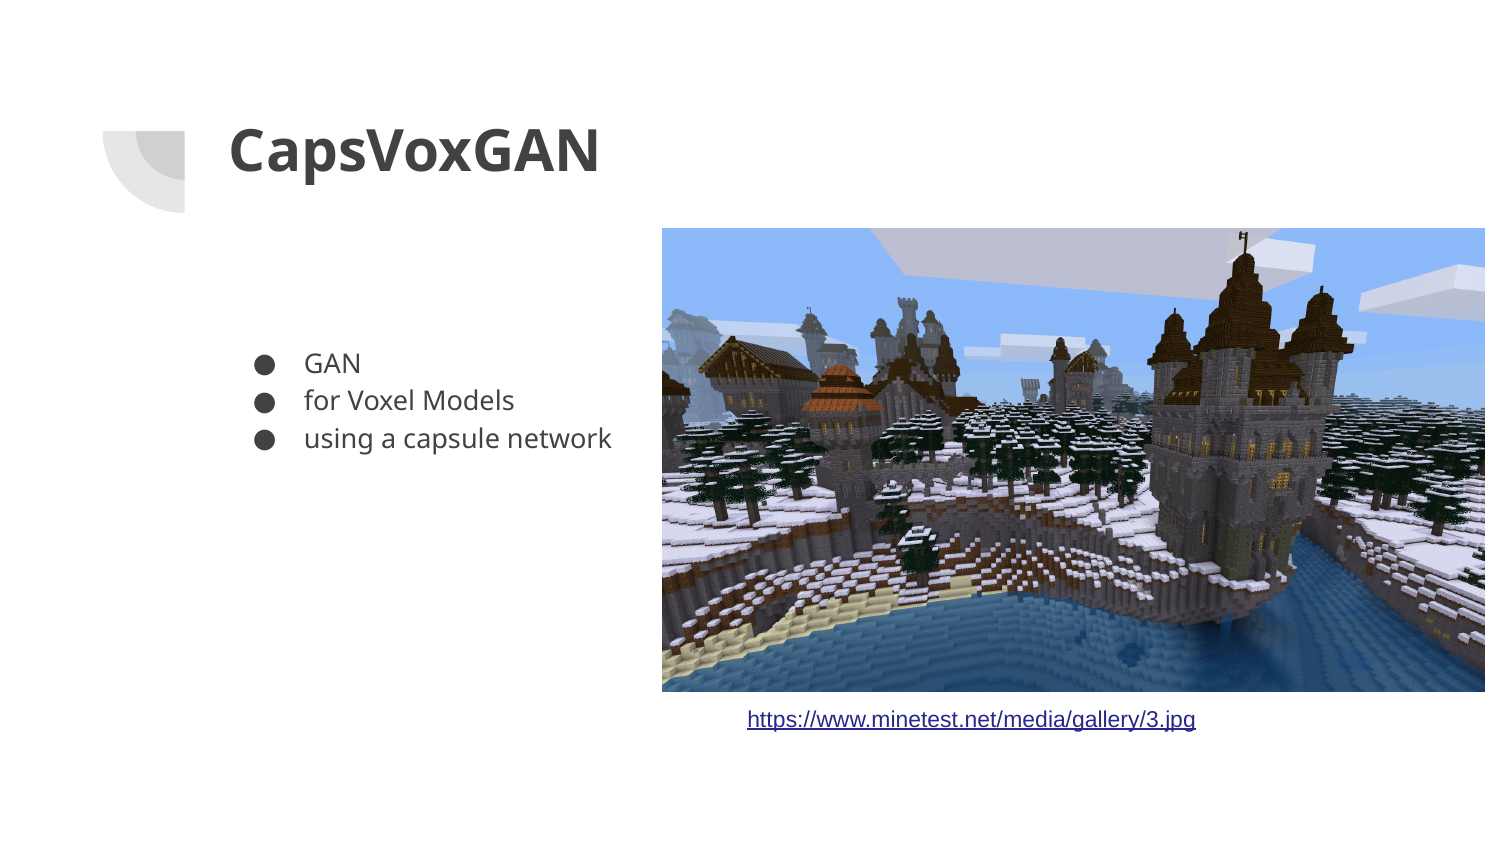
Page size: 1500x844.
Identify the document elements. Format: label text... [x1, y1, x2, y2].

picture [662, 228, 1485, 692]
list GAN for Voxel Models using a capsule network [213, 326, 1368, 744]
title CapsVoxGAN [213, 98, 1368, 263]
text_box https://www.minetest.net/media/gallery/3.jpg [732, 689, 1415, 741]
